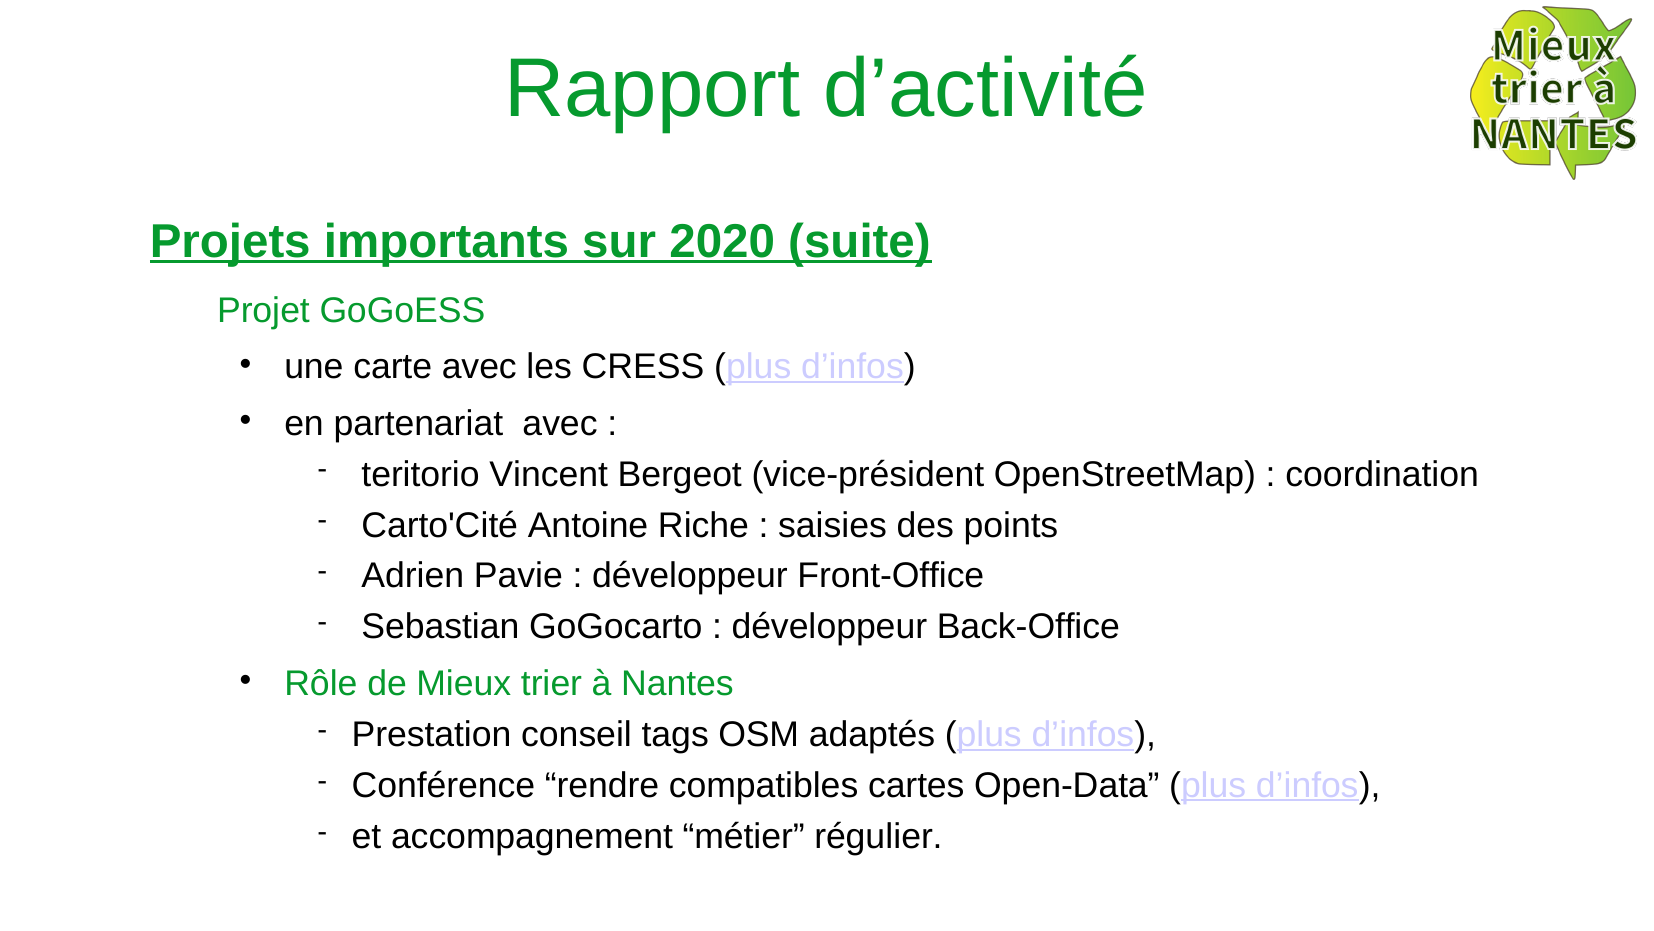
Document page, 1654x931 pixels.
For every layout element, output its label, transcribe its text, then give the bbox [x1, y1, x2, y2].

picture [1470, 6, 1637, 180]
title Rapport d’activité [82, 7, 1470, 163]
list Projets importants sur 2020 (suite) Projet GoGoESS une carte avec les CRESS (plus d’infos) en partenariat avec : teritorio Vincent Bergeot (vice-président OpenStreetMap) : coordination Carto'Cité Antoine Riche : saisies des points Adrien Pavie : développeur Front-Office Sebastian GoGocarto : développeur Back-Office Rôle de Mieux trier à Nantes Prestation conseil tags OSM adaptés (plus d’infos), Conférence “rendre compatibles cartes Open-Data” (plus d’infos), et accompagnement “métier” régulier. [82, 211, 1571, 857]
